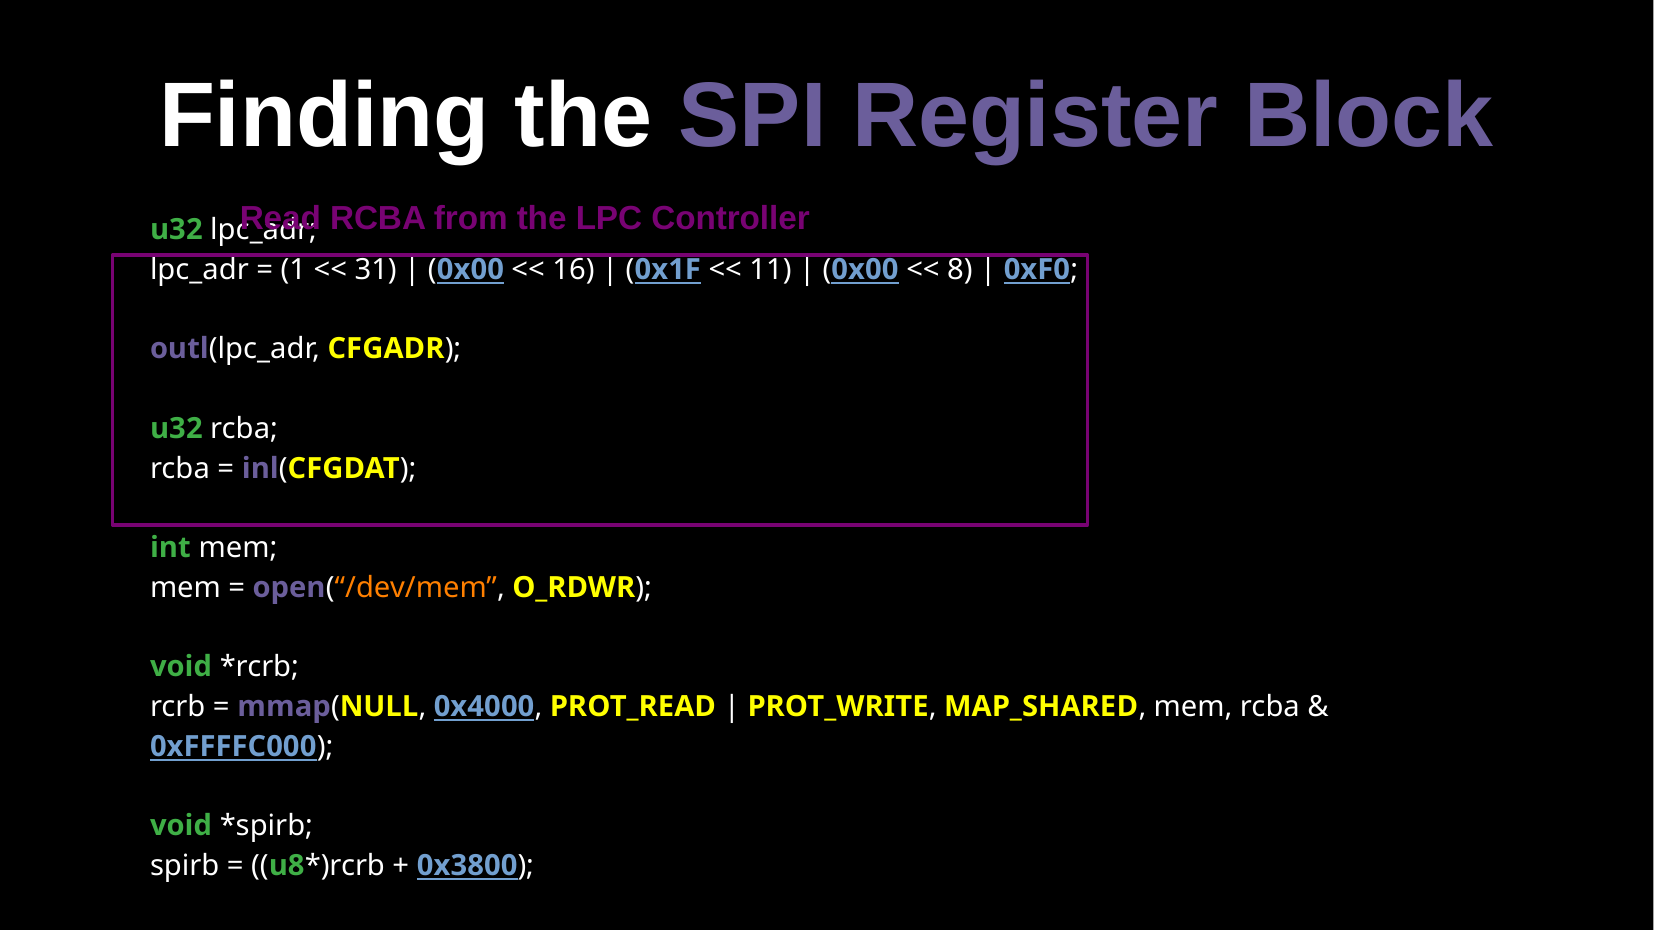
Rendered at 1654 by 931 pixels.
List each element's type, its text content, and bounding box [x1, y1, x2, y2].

title Finding the SPI Register Block [82, 37, 1571, 193]
text_box u32 lpc_adr; lpc_adr = (1 << 31) | (0x00 << 16) | (0x1F << 11) | (0x00 << 8) | 0xF0; outl(lpc_adr, CFGADR); u32 rcba; rcba = inl(CFGDAT); int mem; mem = open(“/dev/mem”, O_RDWR); void *rcrb; rcrb = mmap(NULL, 0x4000, PROT_READ | PROT_WRITE, MAP_SHARED, mem, rcba & 0xFFFFC000); void *spirb; spirb = ((u8*)rcrb + 0x3800); [150, 192, 1501, 901]
text_box Read RCBA from the LPC Controller [225, 173, 938, 263]
text_box u32 lpc_adr; lpc_adr = (1 << 31) | (0x00 << 16) | (0x1F << 11) | (0x00 << 8) | 0xF0; outl(lpc_adr, CFGADR); u32 rcba; rcba = inl(CFGDAT); int mem; mem = open(“/dev/mem”, O_RDWR); void *rcrb; rcrb = mmap(NULL, 0x4000, PROT_READ | PROT_WRITE, MAP_SHARED, mem, rcba & 0xFFFFC000); void *spirb; spirb = ((u8*)rcrb + 0x3800); [150, 257, 1086, 523]
